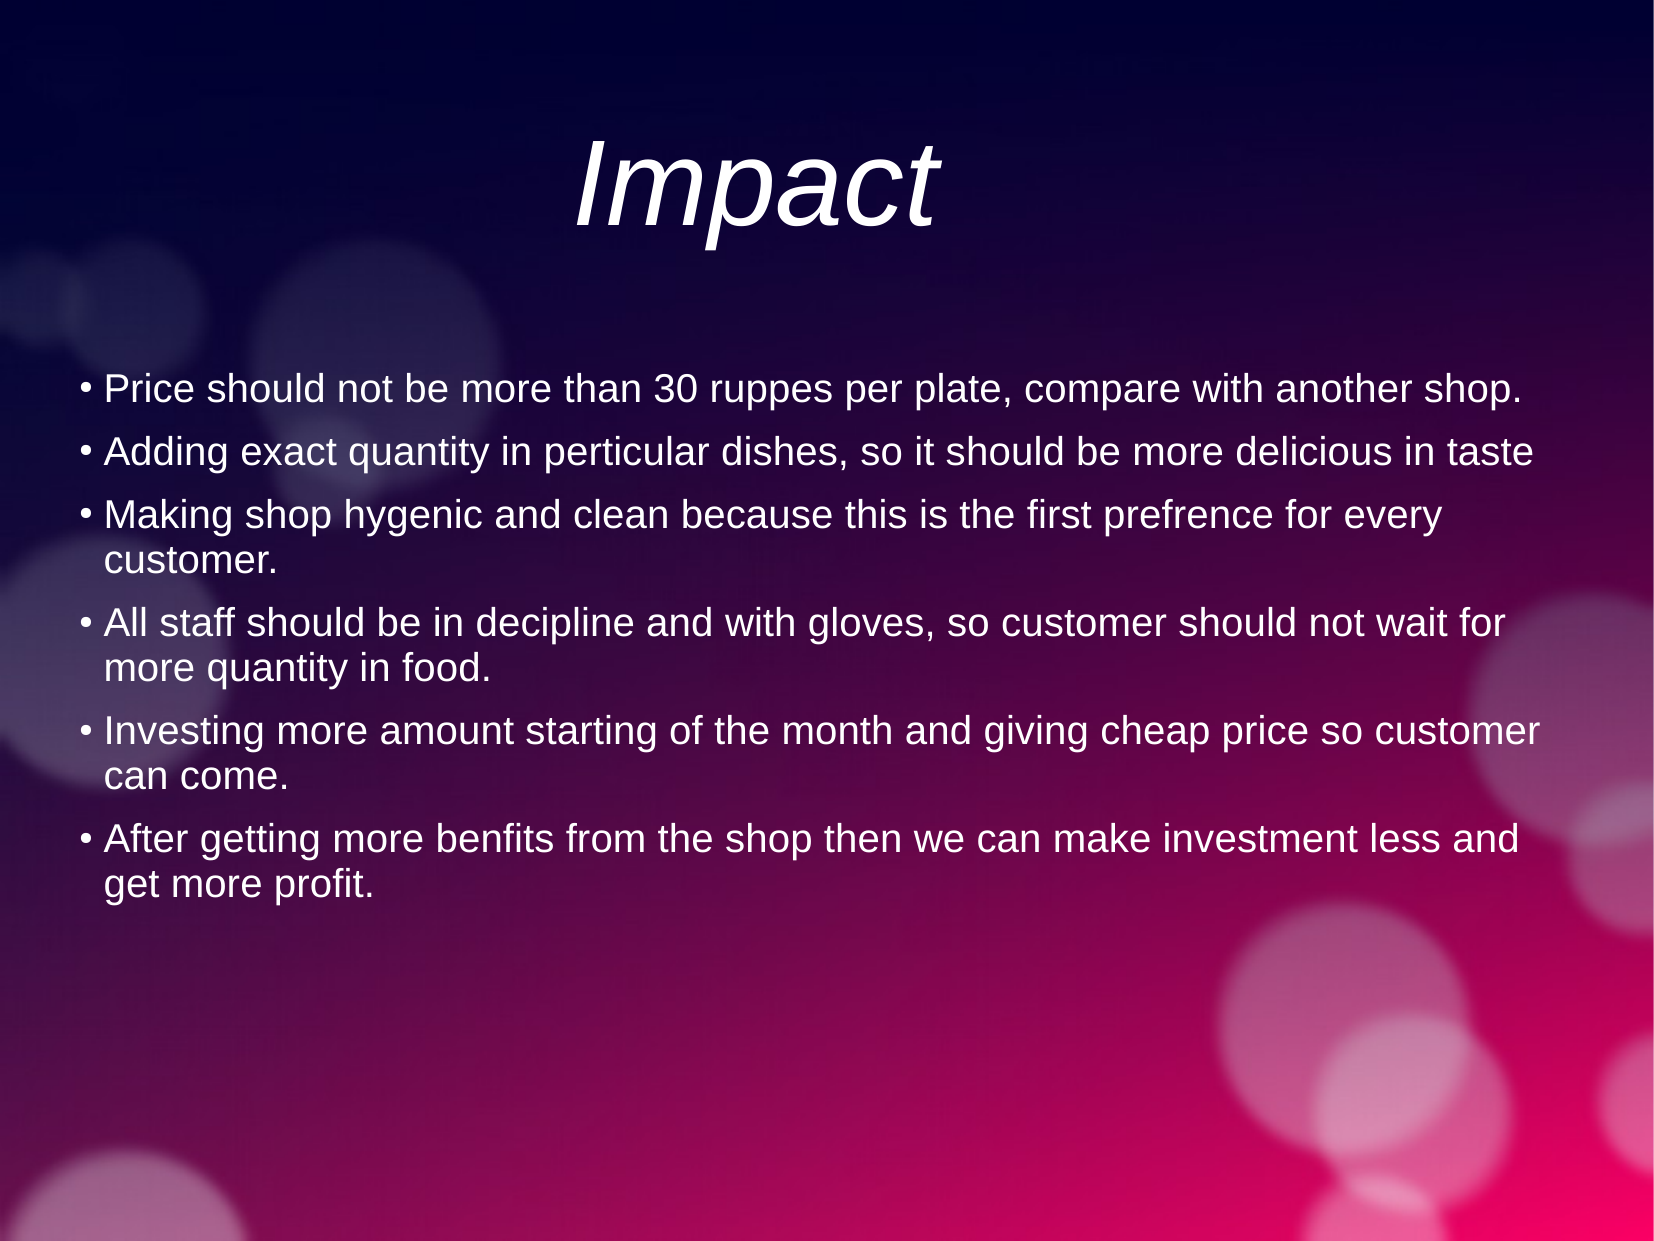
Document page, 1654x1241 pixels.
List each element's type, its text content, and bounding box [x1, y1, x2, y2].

picture [0, 0, 1654, 1241]
list Price should not be more than 30 ruppes per plate, compare with another shop. Adding exact quantity in perticular dishes, so it should be more delicious in taste Making shop hygenic and clean because this is the first prefrence for every customer. All staff should be in decipline and with gloves, so customer should not wait for more quantity in food. Investing more amount starting of the month and giving cheap price so customer can come. After getting more benfits from the shop then we can make investment less and get more profit. [70, 366, 1560, 969]
title Impact [200, 11, 1312, 355]
